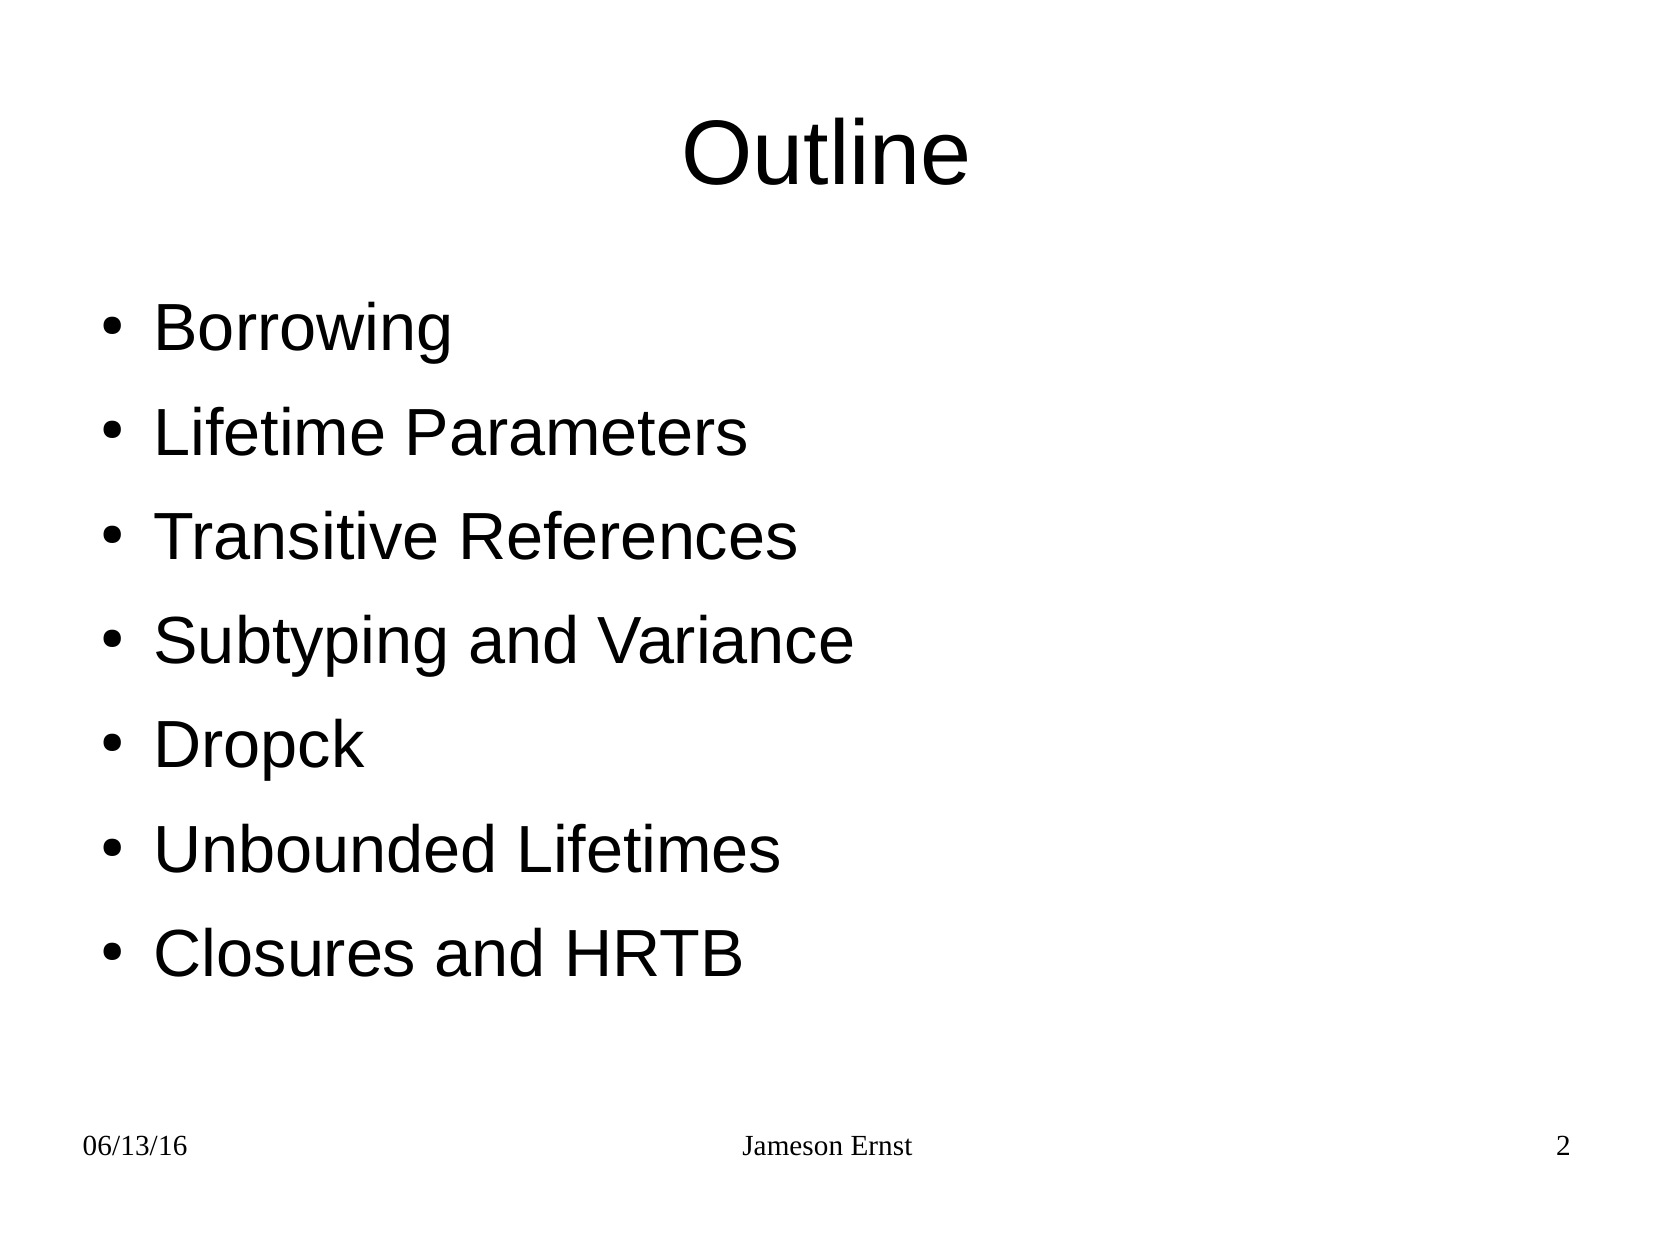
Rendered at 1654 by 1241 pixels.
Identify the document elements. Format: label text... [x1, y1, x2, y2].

title Outline [82, 49, 1571, 257]
list Borrowing Lifetime Parameters Transitive References Subtyping and Variance Dropck Unbounded Lifetimes Closures and HRTB [82, 290, 1571, 1010]
